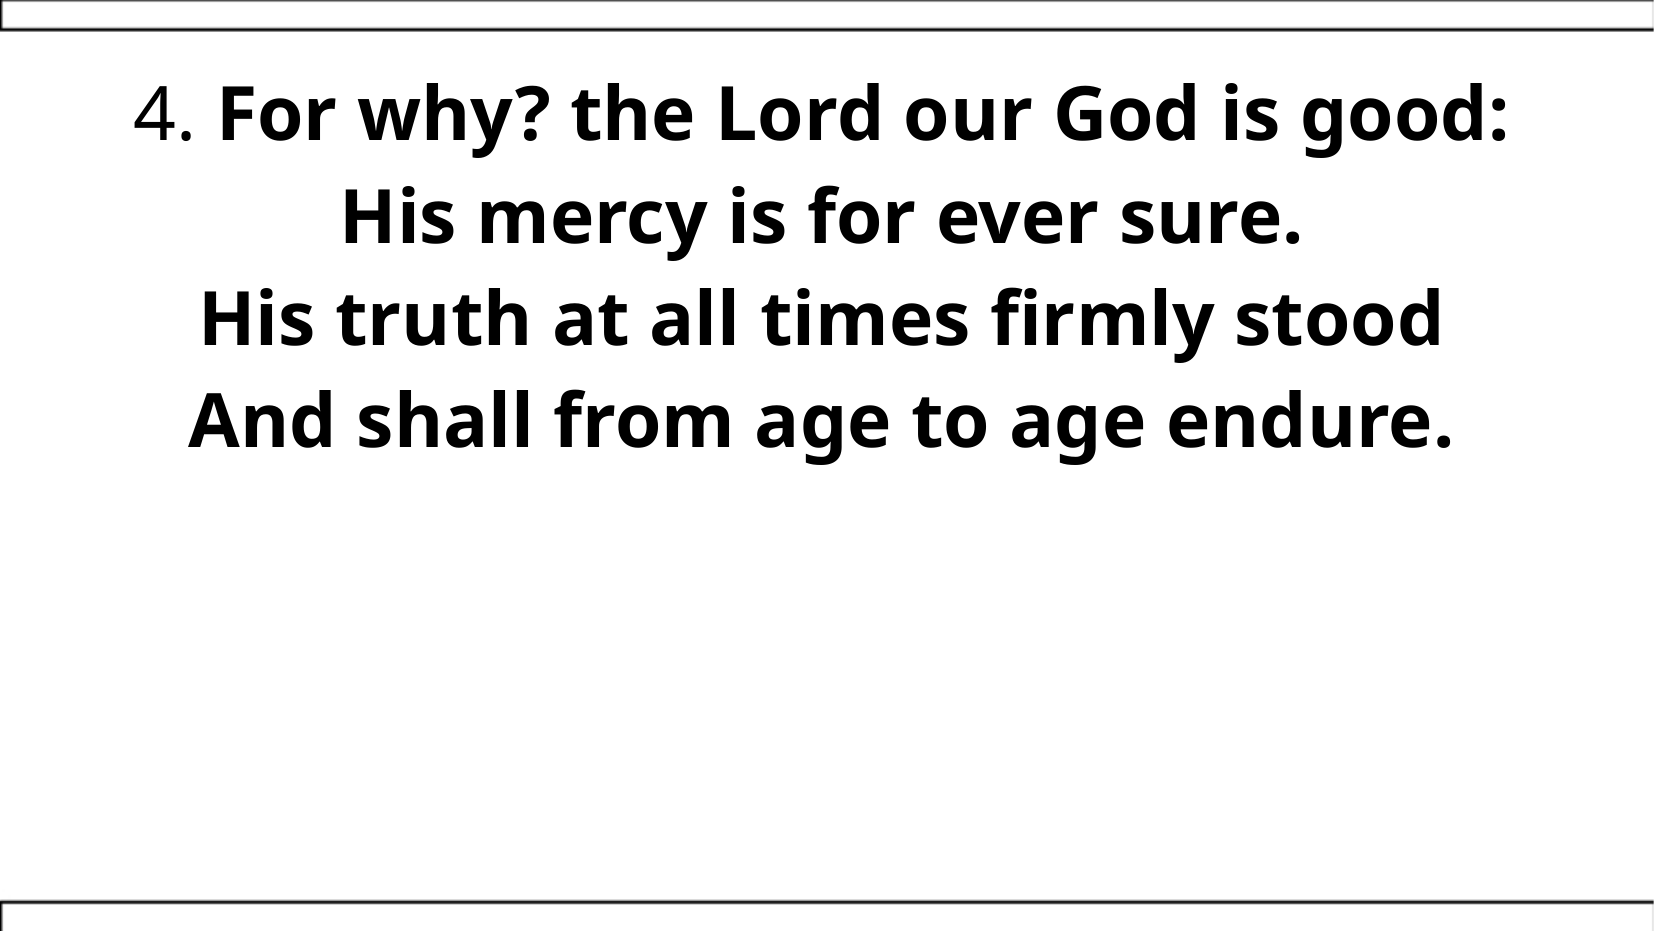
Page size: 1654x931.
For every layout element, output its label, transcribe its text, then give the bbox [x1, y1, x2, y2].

text_box 4. For why? the Lord our God is good: His mercy is for ever sure. His truth at all times firmly stood And shall from age to age endure. [102, 53, 1543, 468]
picture [0, 0, 1654, 931]
